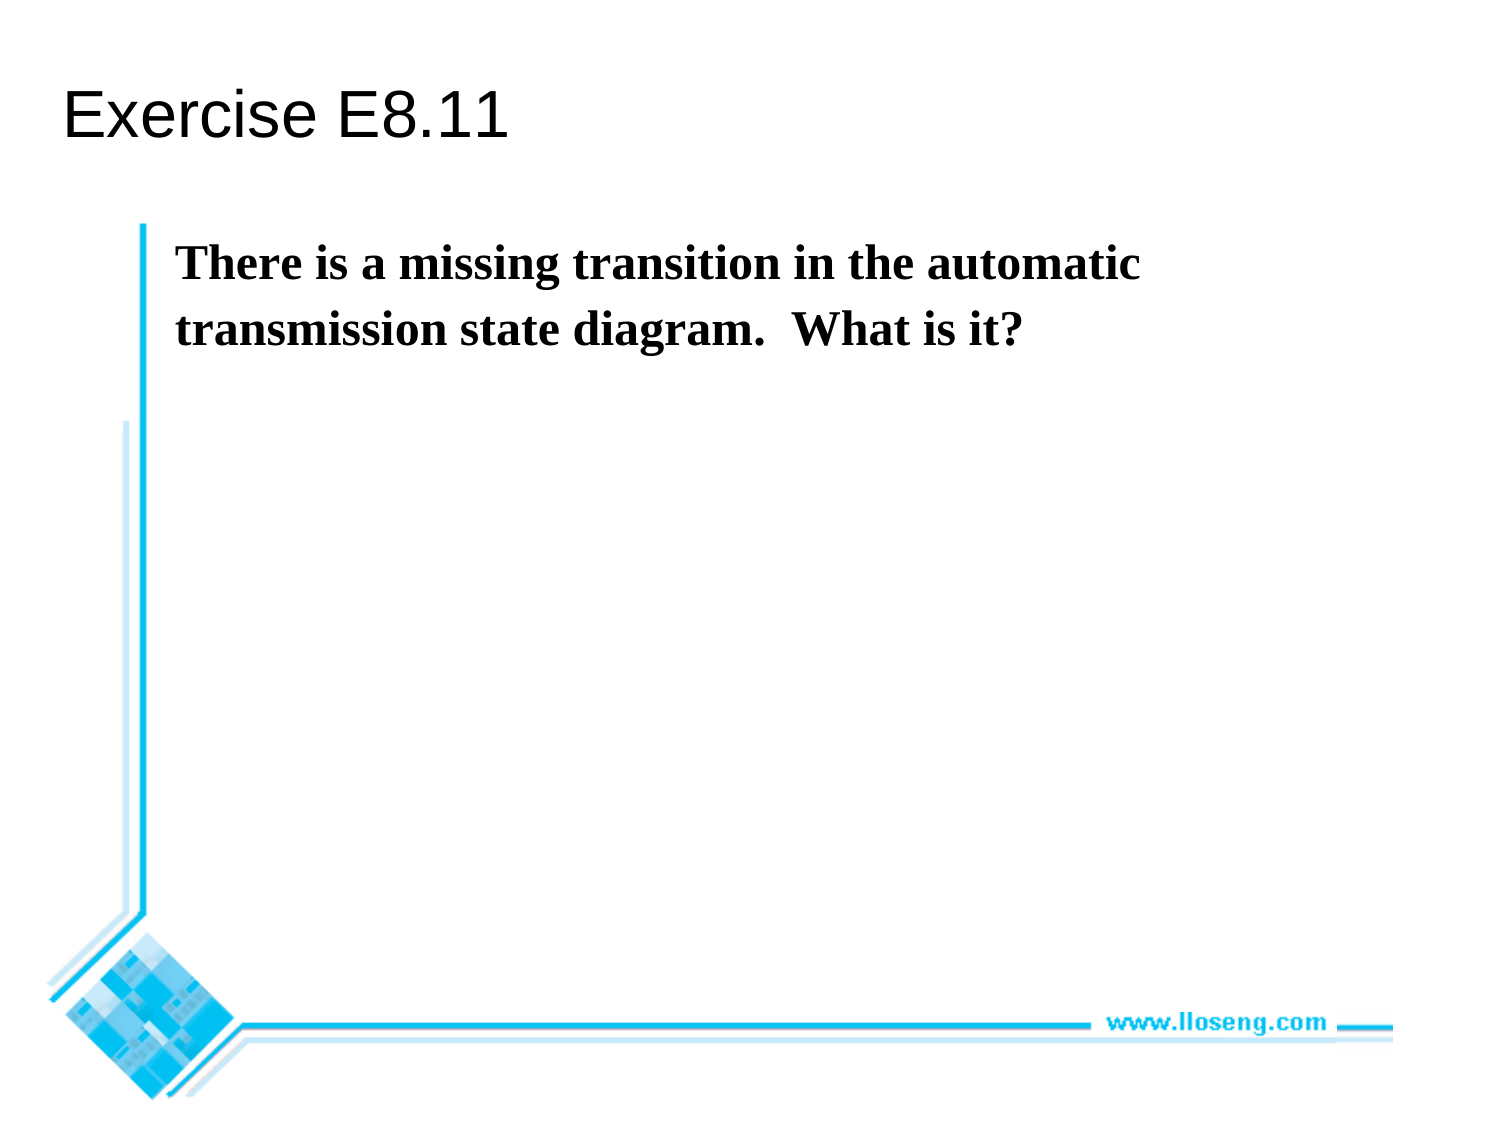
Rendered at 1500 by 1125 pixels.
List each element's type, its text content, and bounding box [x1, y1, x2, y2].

title Exercise E8.11 [62, 37, 1413, 188]
picture [35, 212, 1393, 1102]
list There is a missing transition in the automatic transmission state diagram. What is it? [174, 224, 1413, 1013]
